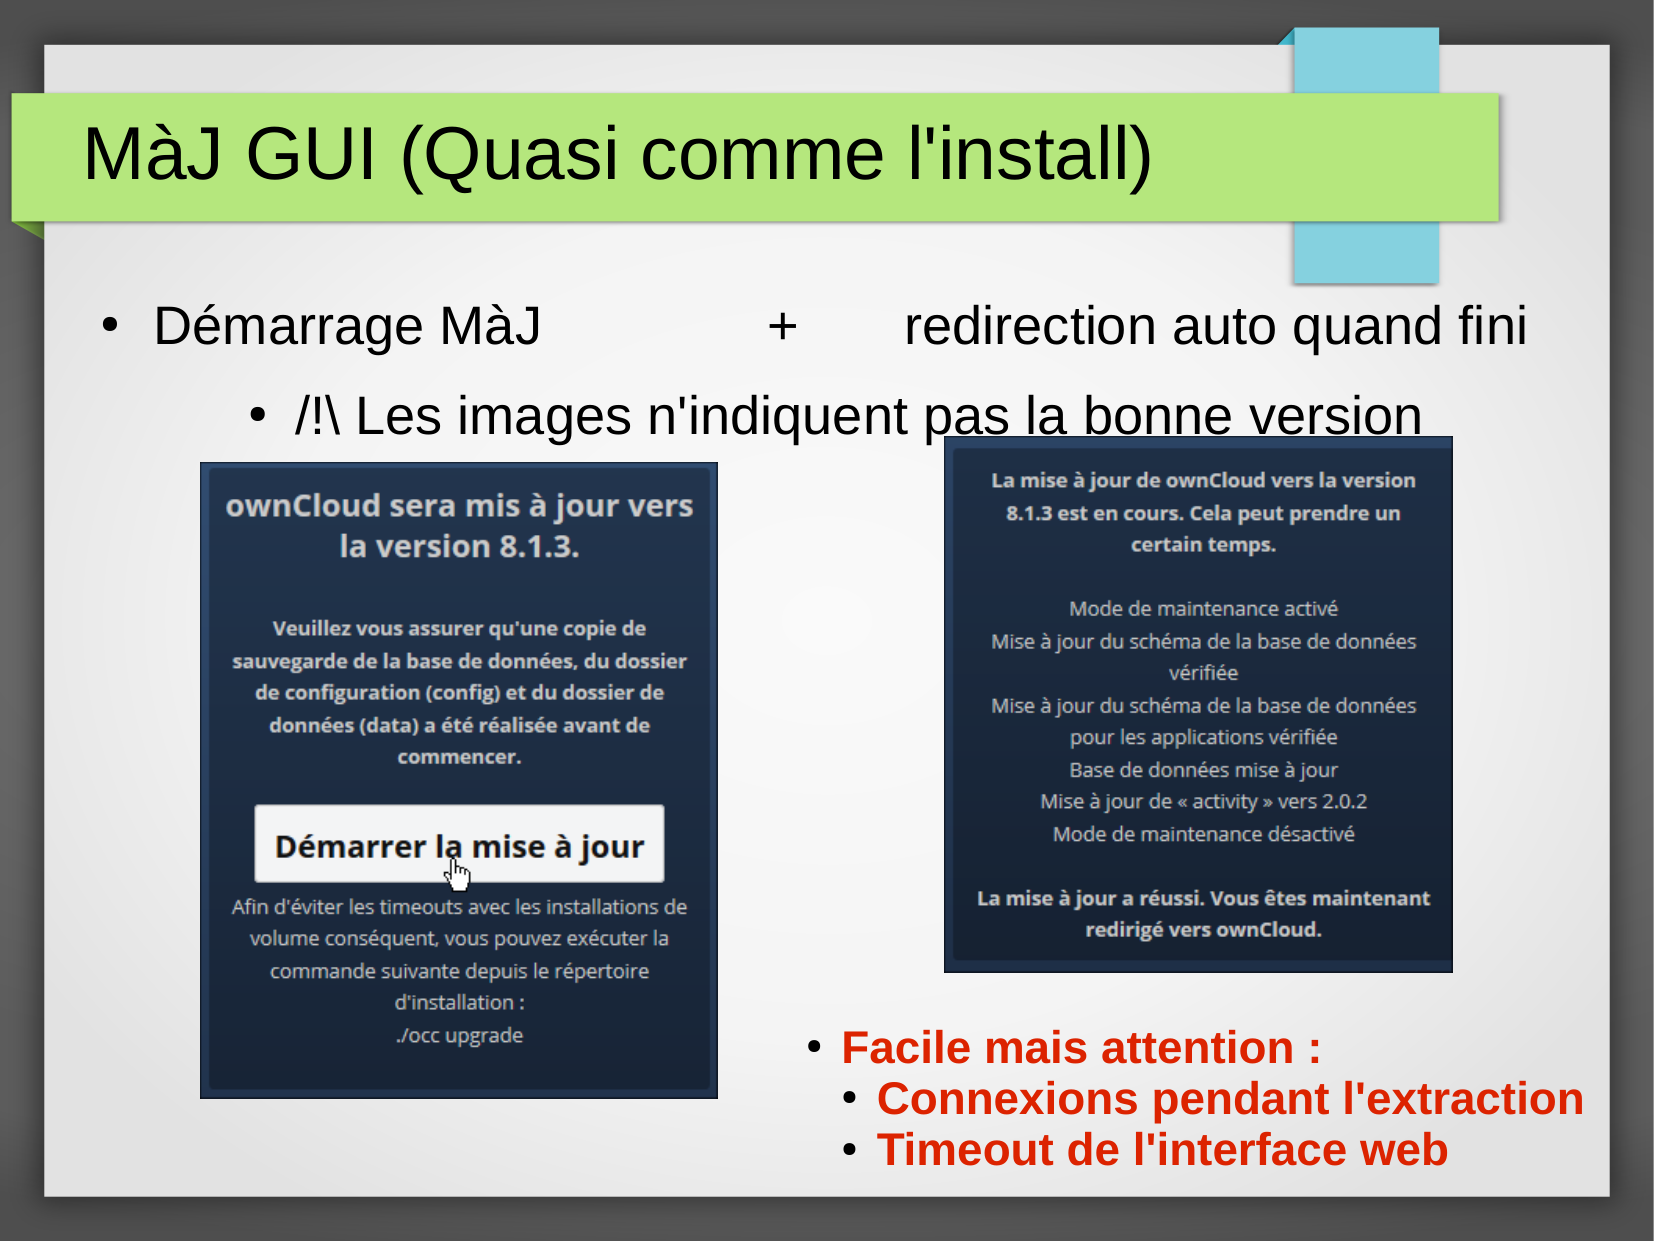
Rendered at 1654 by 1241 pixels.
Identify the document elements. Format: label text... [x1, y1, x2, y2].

title MàJ GUI (Quasi comme l'install) [82, 94, 1264, 213]
picture [0, 0, 1654, 1241]
list Démarrage MàJ + redirection auto quand fini /!\ Les images n'indiquent pas la bonne version [82, 295, 1571, 1015]
text_box Facile mais attention : Connexions pendant l'extraction Timeout de l'interface web [791, 1014, 1607, 1193]
